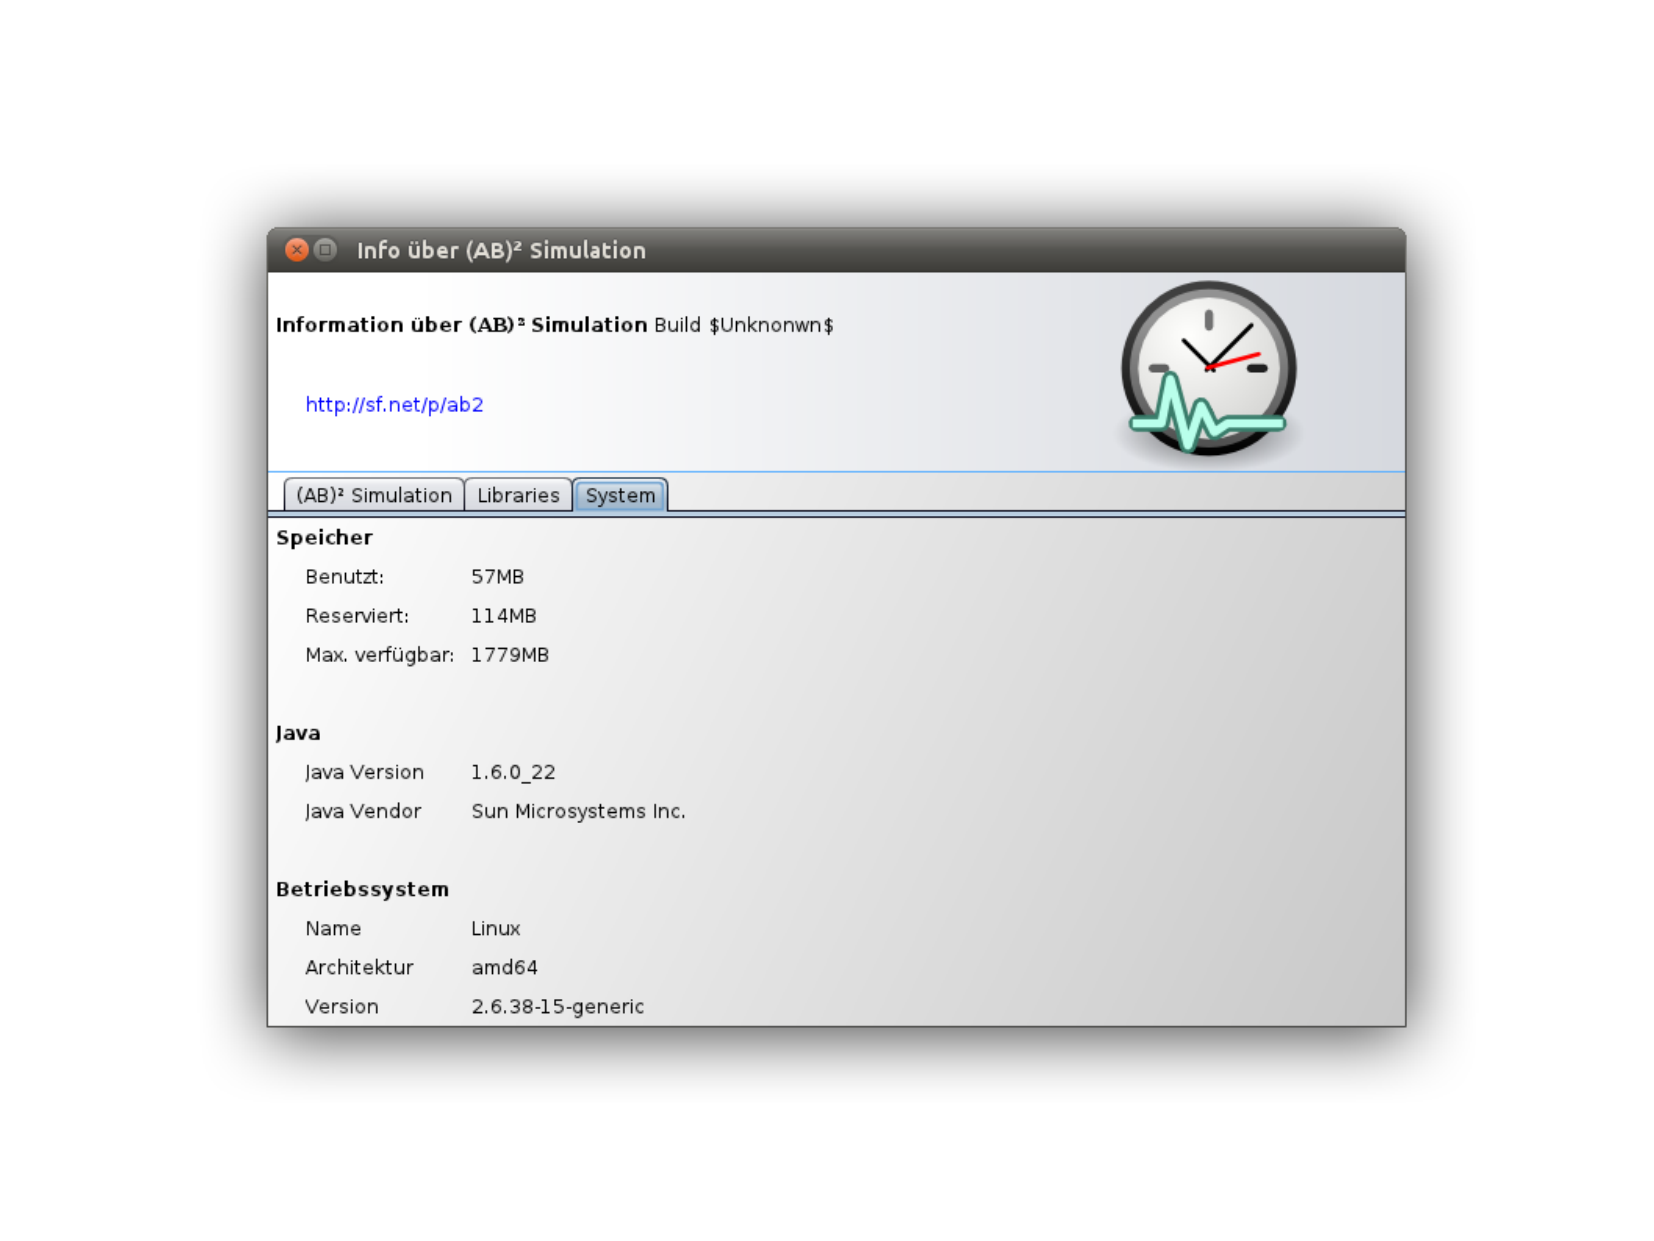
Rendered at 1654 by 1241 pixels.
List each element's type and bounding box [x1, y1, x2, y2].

picture [137, 118, 1543, 1145]
